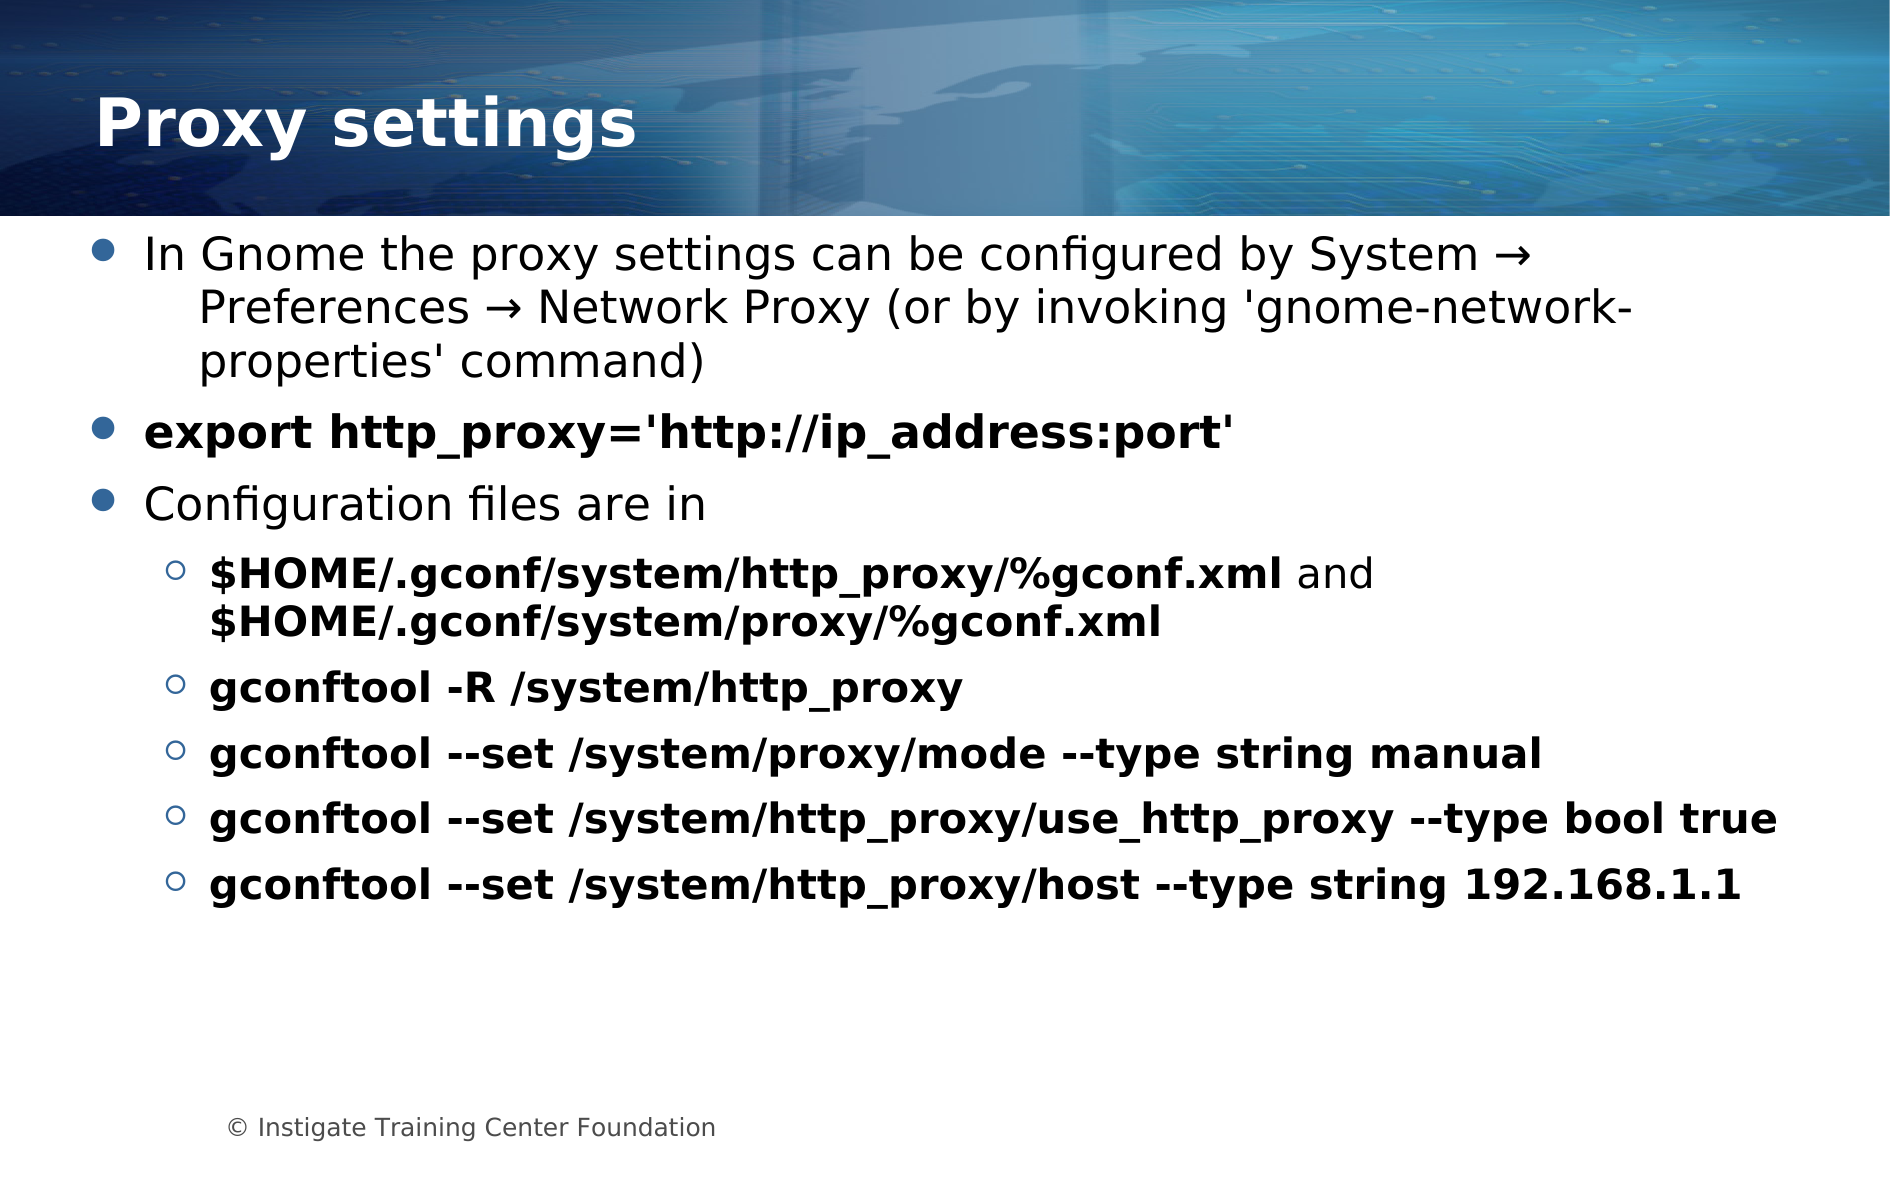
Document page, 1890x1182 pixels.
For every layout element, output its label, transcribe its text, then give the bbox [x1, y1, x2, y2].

picture [0, 0, 1890, 216]
title Proxy settings [94, 47, 1793, 217]
list In Gnome the proxy settings can be configured by System → Preferences → Network Proxy (or by invoking 'gnome-network-properties' command) export http_proxy='http://ip_address:port' Configuration files are in $HOME/.gconf/system/http_proxy/%gconf.xml and $HOME/.gconf/system/proxy/%gconf.xml gconftool -R /system/http_proxy gconftool --set /system/proxy/mode --type string manual gconftool --set /system/http_proxy/use_http_proxy --type bool true gconftool --set /system/http_proxy/host --type string 192.168.1.1 [88, 228, 1788, 914]
